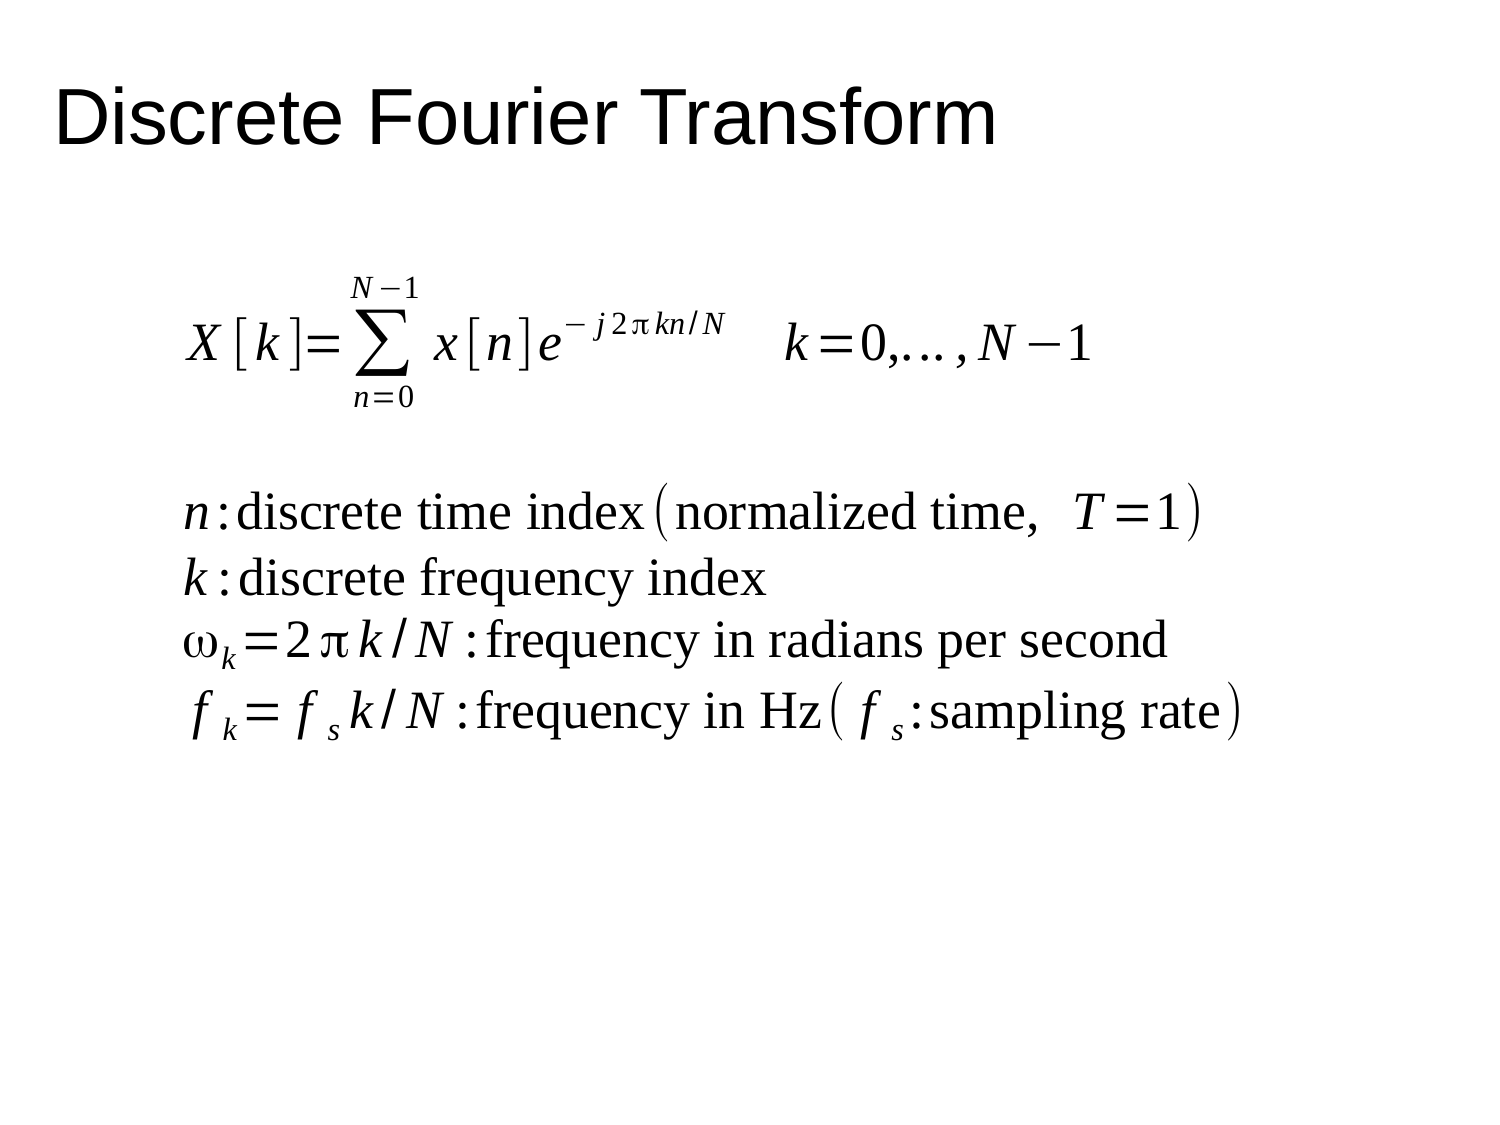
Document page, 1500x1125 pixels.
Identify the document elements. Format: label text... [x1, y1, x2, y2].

title Discrete Fourier Transform [53, 19, 1403, 207]
chart [175, 270, 1250, 748]
